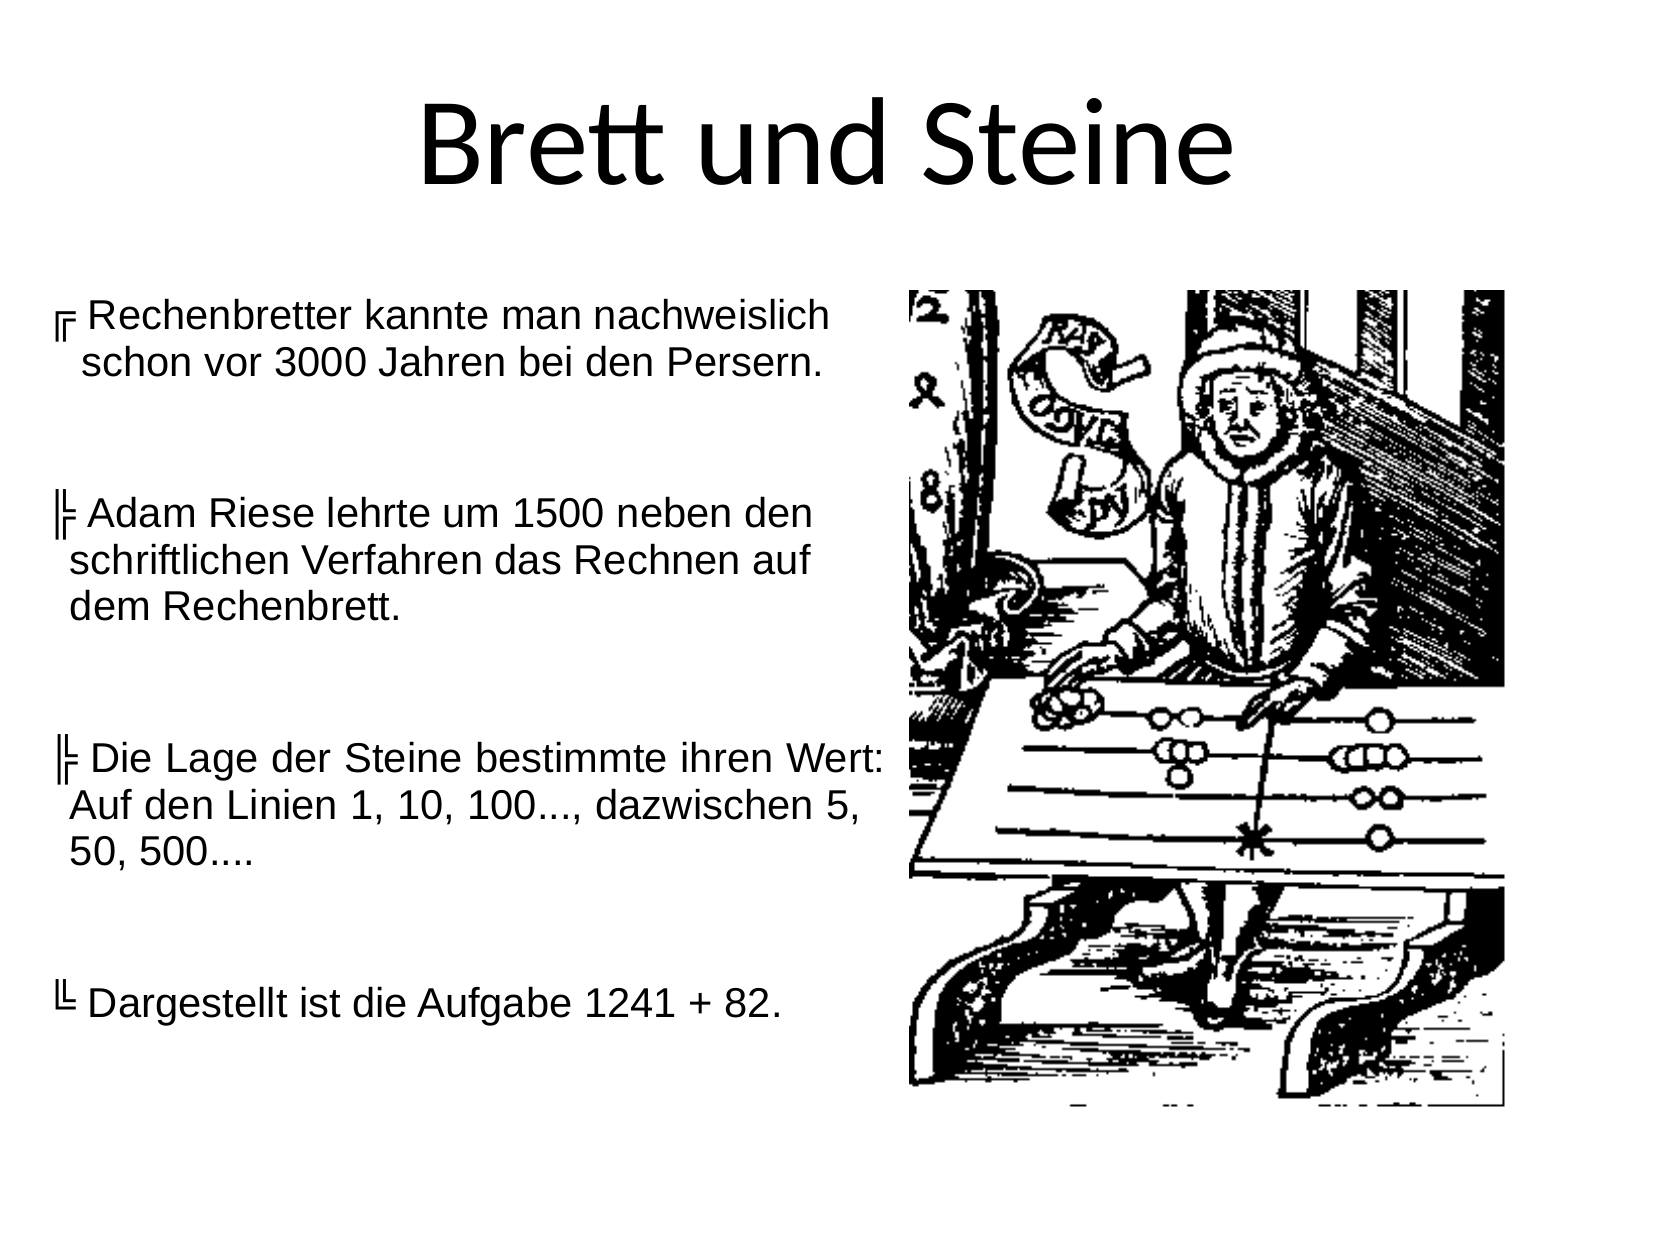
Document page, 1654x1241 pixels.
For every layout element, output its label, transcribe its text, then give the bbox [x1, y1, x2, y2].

title Brett und Steine [82, 49, 1571, 257]
picture [909, 290, 1507, 1109]
list ╔ Rechenbretter kannte man nachweislich schon vor 3000 Jahren bei den Persern. ╠ Adam Riese lehrte um 1500 neben den schriftlichen Verfahren das Rechnen auf dem Rechenbrett. ╠ Die Lage der Steine bestimmte ihren Wert: Auf den Linien 1, 10, 100..., dazwischen 5, 50, 500.... ╚ Dargestellt ist die Aufgabe 1241 + 82. [35, 291, 886, 1124]
